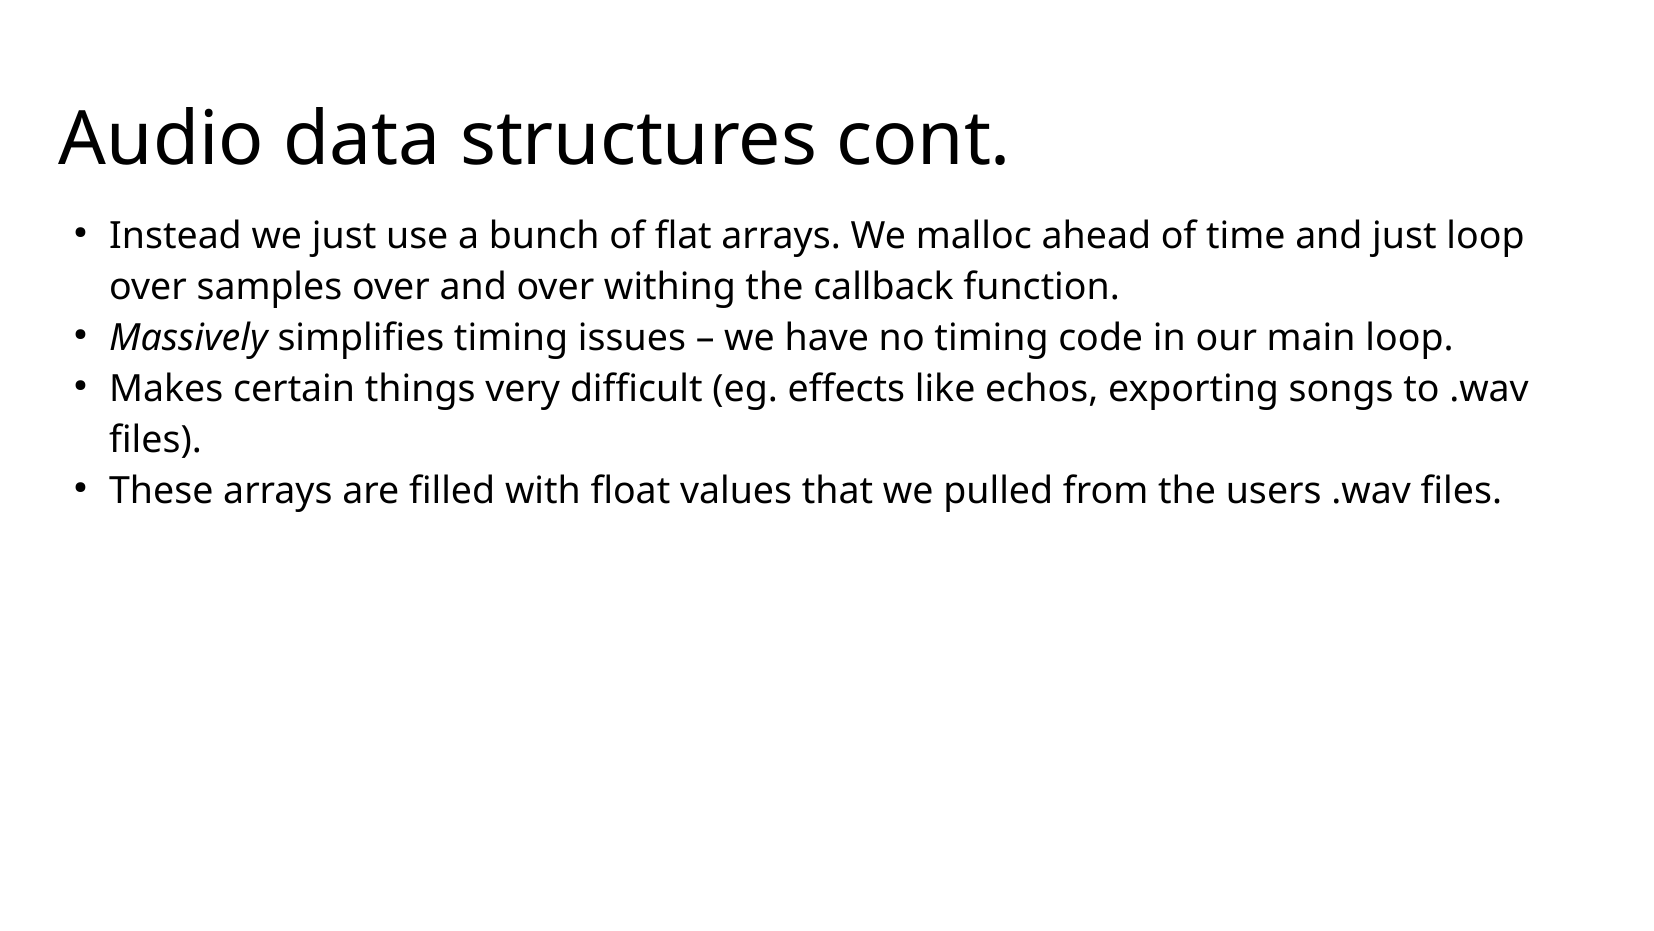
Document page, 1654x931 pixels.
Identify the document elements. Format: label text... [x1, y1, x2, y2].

title Audio data structures cont. [59, 57, 1548, 200]
text_box Instead we just use a bunch of flat arrays. We malloc ahead of time and just loop over samples over and over withing the callback function. Massively simplifies timing issues – we have no timing code in our main loop. Makes certain things very difficult (eg. effects like echos, exporting songs to .wav files). These arrays are filled with float values that we pulled from the users .wav files. [59, 200, 1559, 491]
